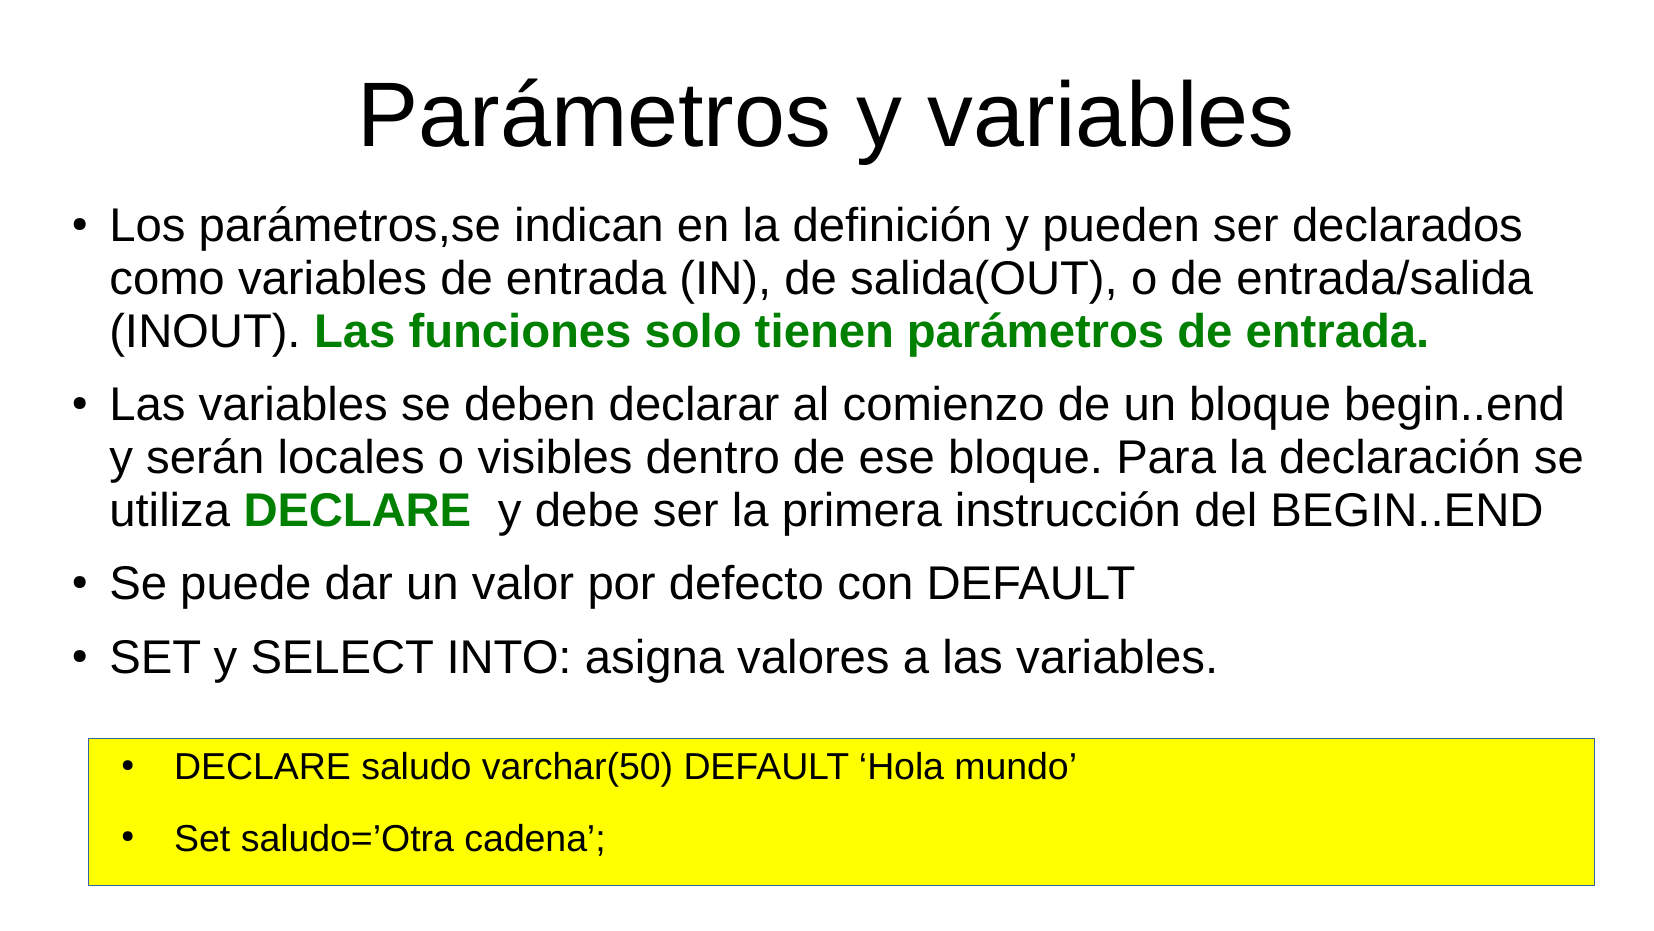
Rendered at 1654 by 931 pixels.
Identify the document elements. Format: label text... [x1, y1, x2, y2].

list Los parámetros,se indican en la definición y pueden ser declarados como variables de entrada (IN), de salida(OUT), o de entrada/salida (INOUT). Las funciones solo tienen parámetros de entrada. Las variables se deben declarar al comienzo de un bloque begin..end y serán locales o visibles dentro de ese bloque. Para la declaración se utiliza DECLARE y debe ser la primera instrucción del BEGIN..END Se puede dar un valor por defecto con DEFAULT SET y SELECT INTO: asigna valores a las variables. [59, 198, 1595, 739]
text_box DECLARE saludo varchar(50) DEFAULT ‘Hola mundo’ Set saludo=’Otra cadena’; [88, 738, 1595, 886]
title Parámetros y variables [82, 37, 1571, 193]
